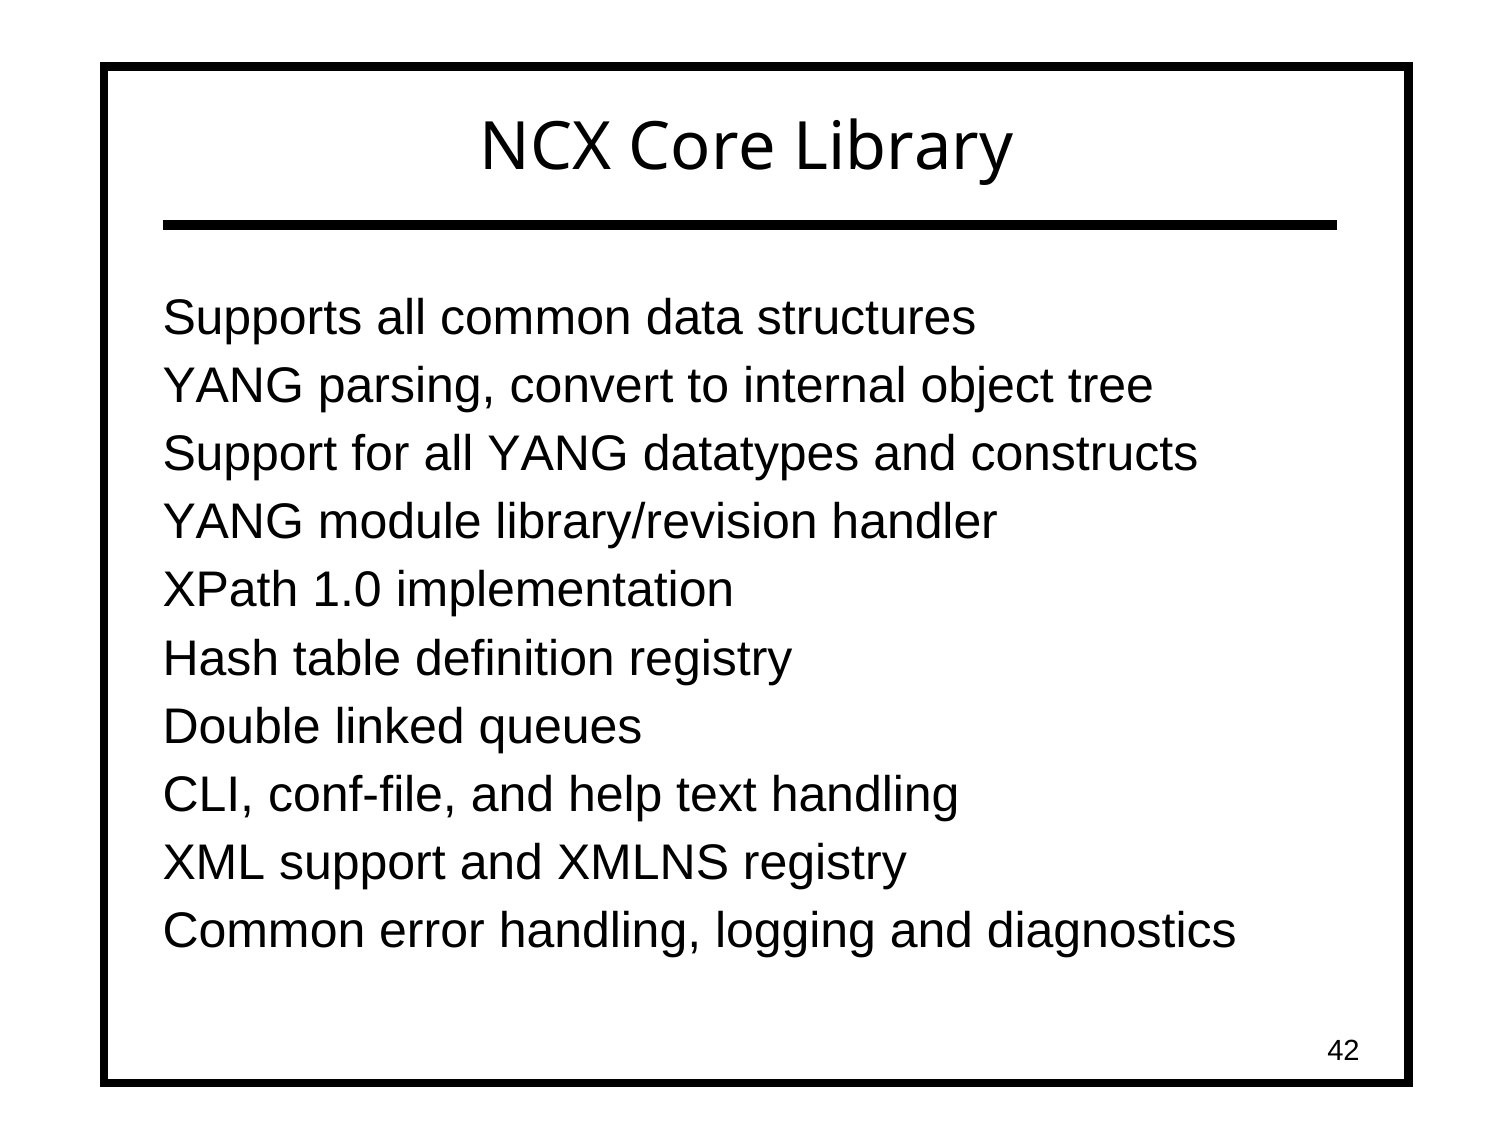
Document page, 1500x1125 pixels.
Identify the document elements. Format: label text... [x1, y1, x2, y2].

list Supports all common data structures YANG parsing, convert to internal object tree Support for all YANG datatypes and constructs YANG module library/revision handler XPath 1.0 implementation Hash table definition registry Double linked queues CLI, conf-file, and help text handling XML support and XMLNS registry Common error handling, logging and diagnostics [162, 288, 1338, 986]
title NCX Core Library [162, 74, 1332, 213]
